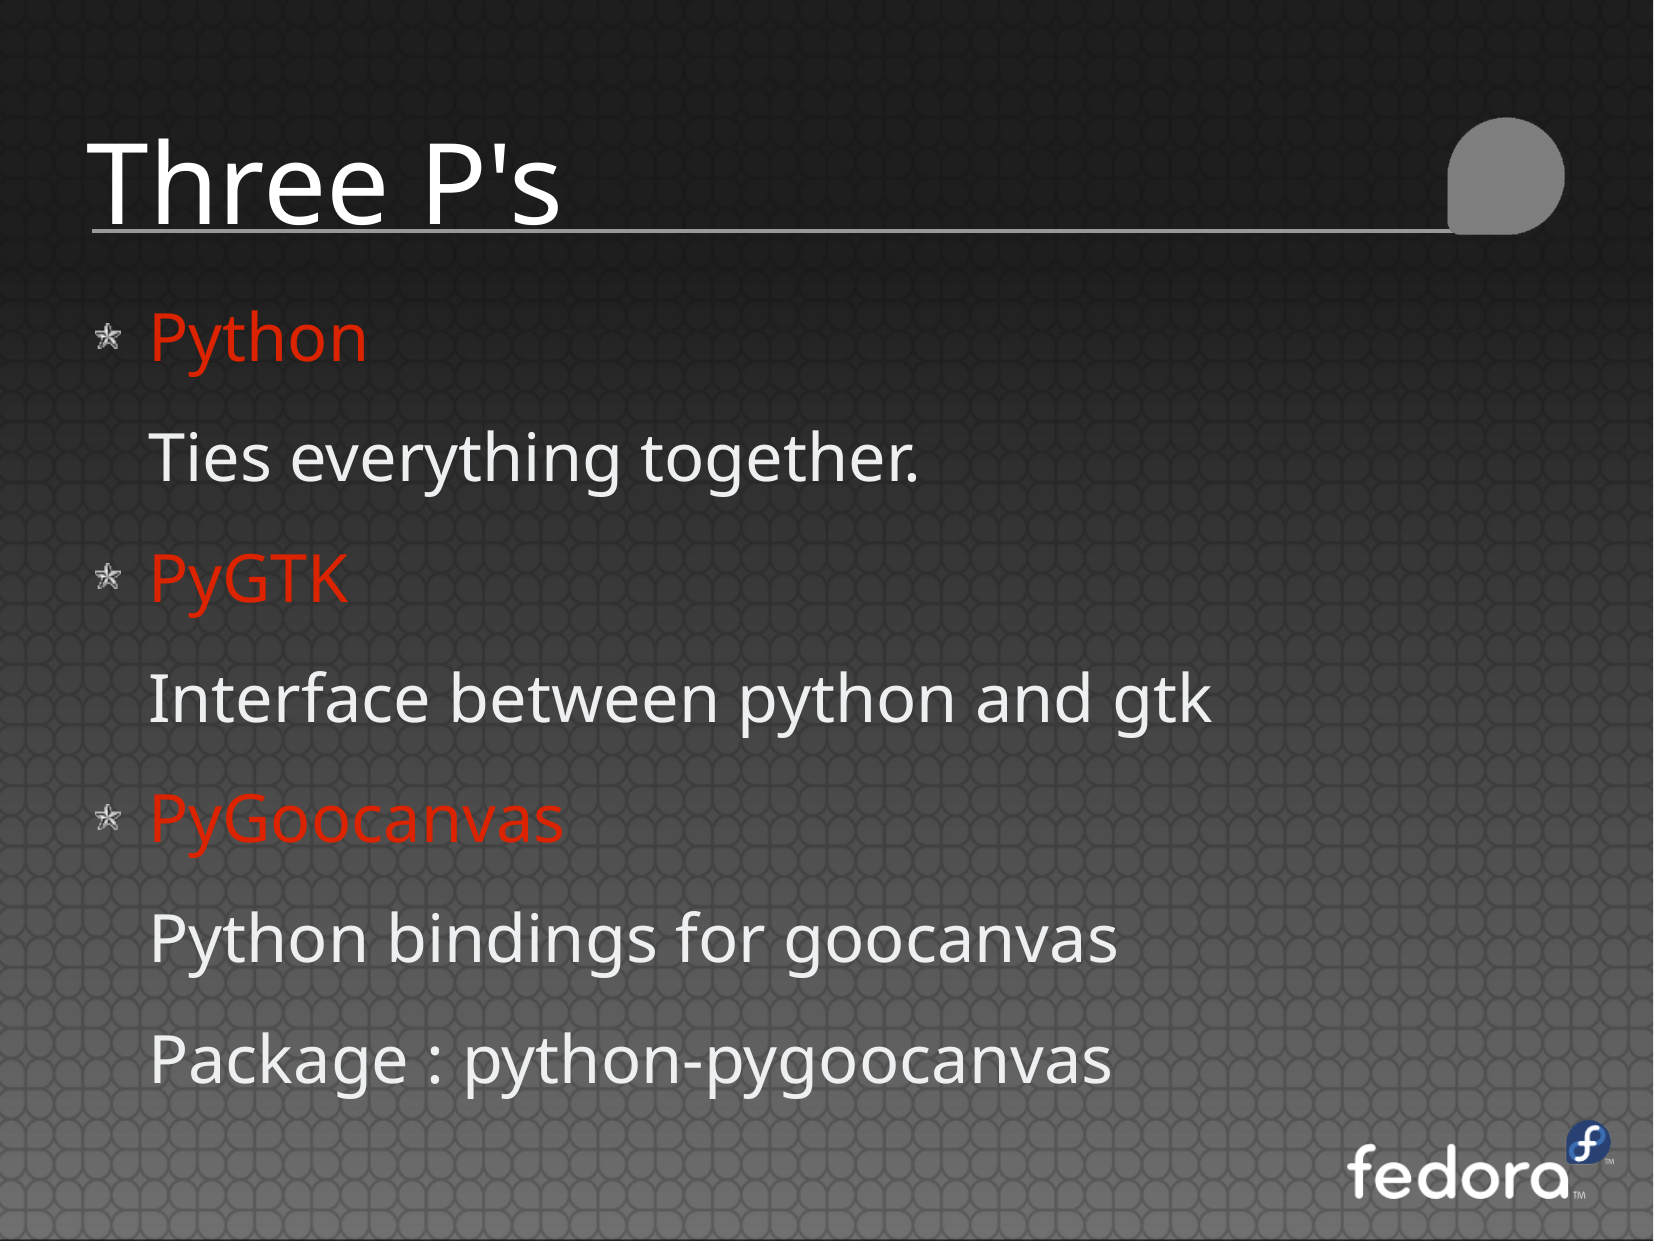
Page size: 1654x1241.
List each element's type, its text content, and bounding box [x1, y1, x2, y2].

list Python Ties everything together. PyGTK Interface between python and gtk PyGoocanvas Python bindings for goocanvas Package : python-pygoocanvas [77, 290, 1565, 1227]
picture [0, 0, 1654, 1241]
title Three P's [86, 84, 1575, 277]
